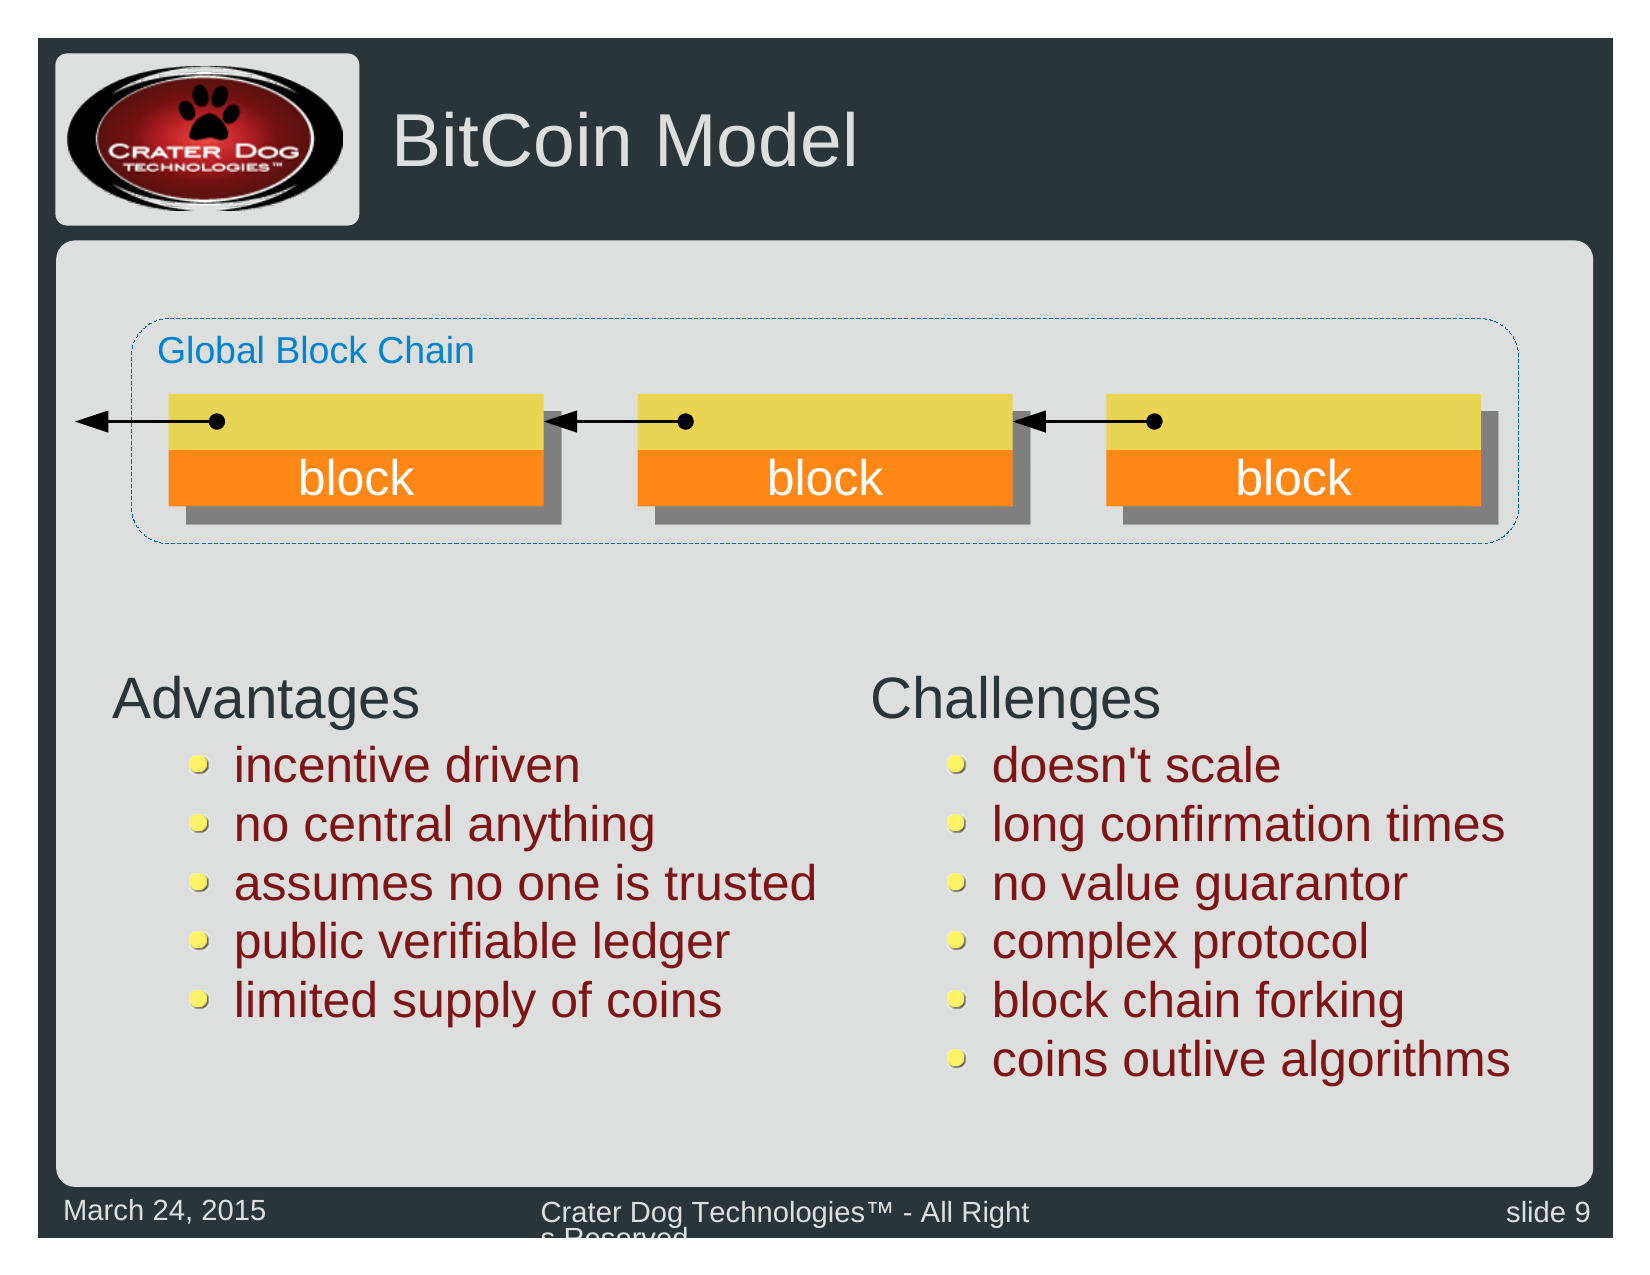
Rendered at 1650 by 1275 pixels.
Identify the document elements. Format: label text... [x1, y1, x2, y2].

picture [67, 66, 343, 211]
list Challenges doesn't scale long confirmation times no value guarantor complex protocol block chain forking coins outlive algorithms [870, 666, 1593, 1098]
title BitCoin Model [391, 55, 1572, 224]
text_box Global Block Chain [131, 318, 1519, 544]
list Advantages incentive driven no central anything assumes no one is trusted public verifiable ledger limited supply of coins [112, 666, 835, 1098]
